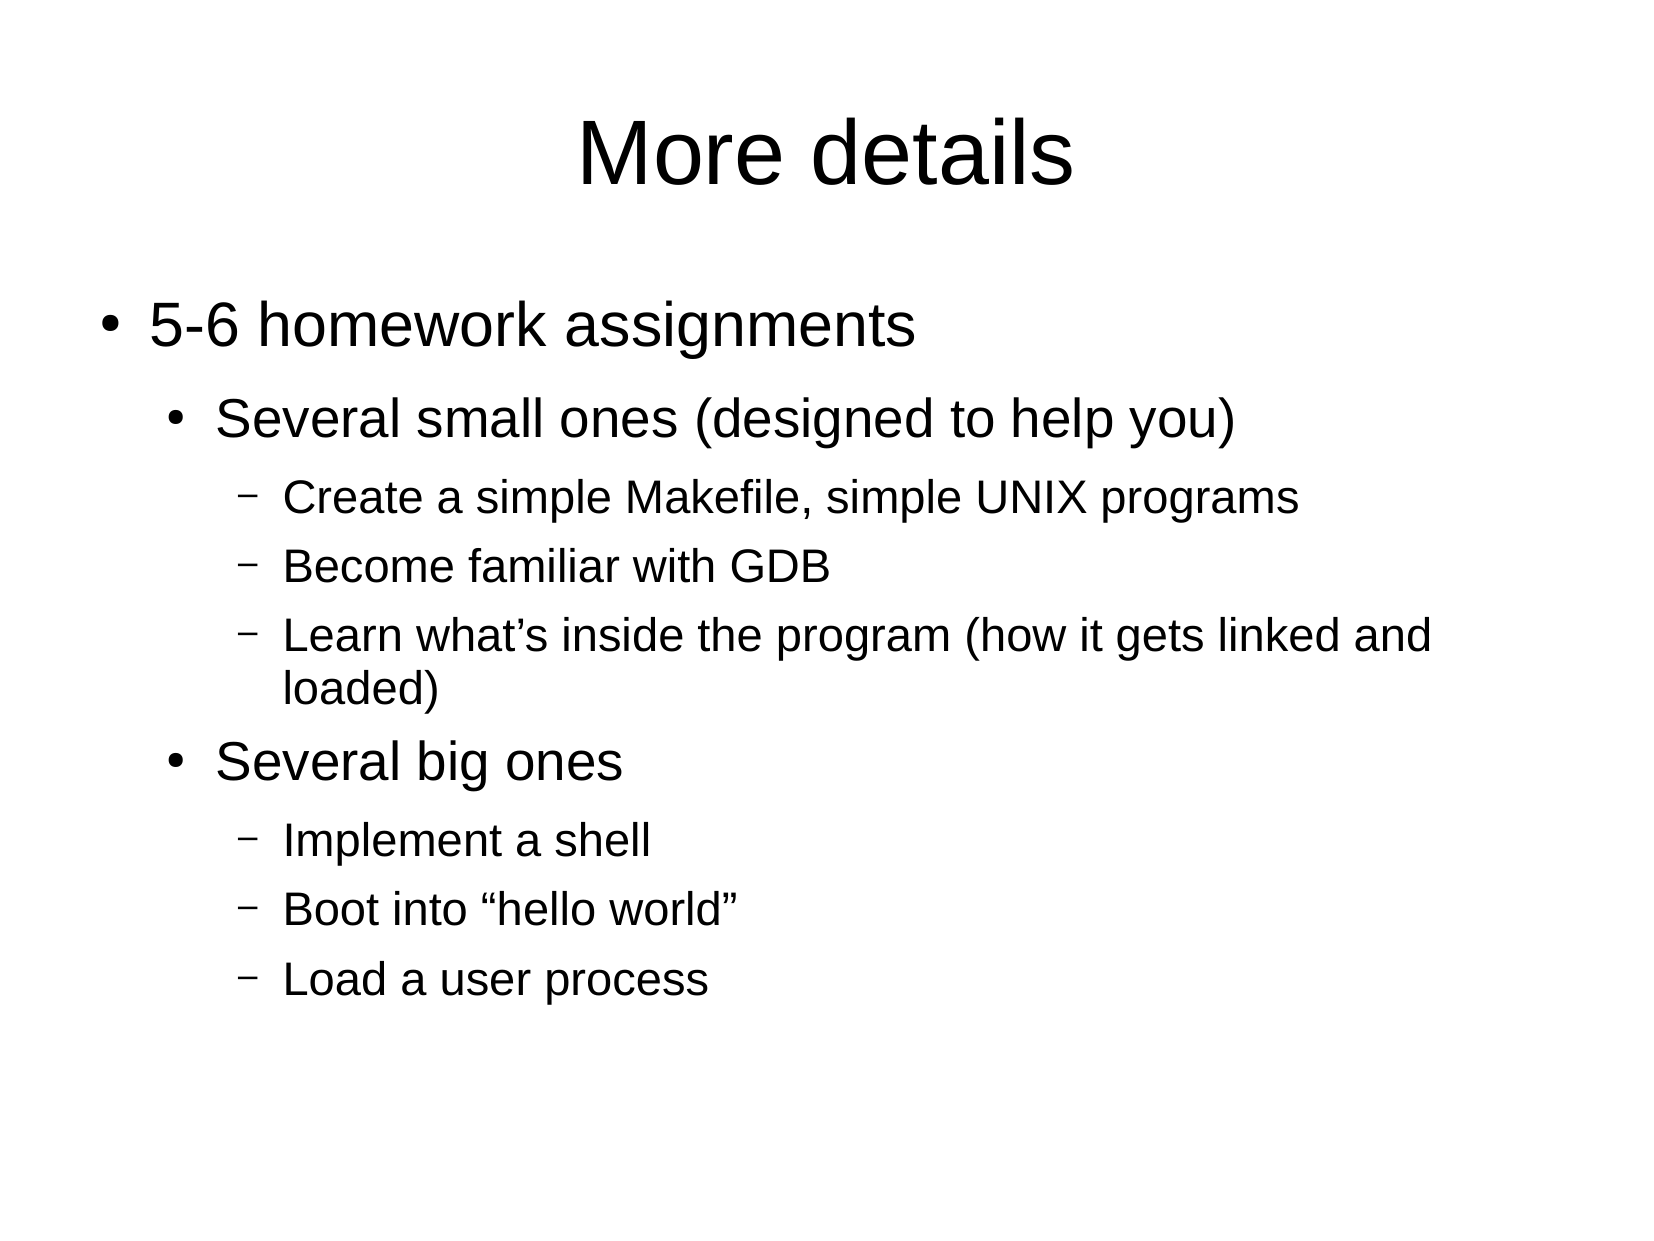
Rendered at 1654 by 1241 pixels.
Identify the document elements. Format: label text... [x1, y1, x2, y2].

list 5-6 homework assignments Several small ones (designed to help you) Create a simple Makefile, simple UNIX programs Become familiar with GDB Learn what’s inside the program (how it gets linked and loaded) Several big ones Implement a shell Boot into “hello world” Load a user process [82, 290, 1571, 1010]
title More details [82, 49, 1571, 257]
